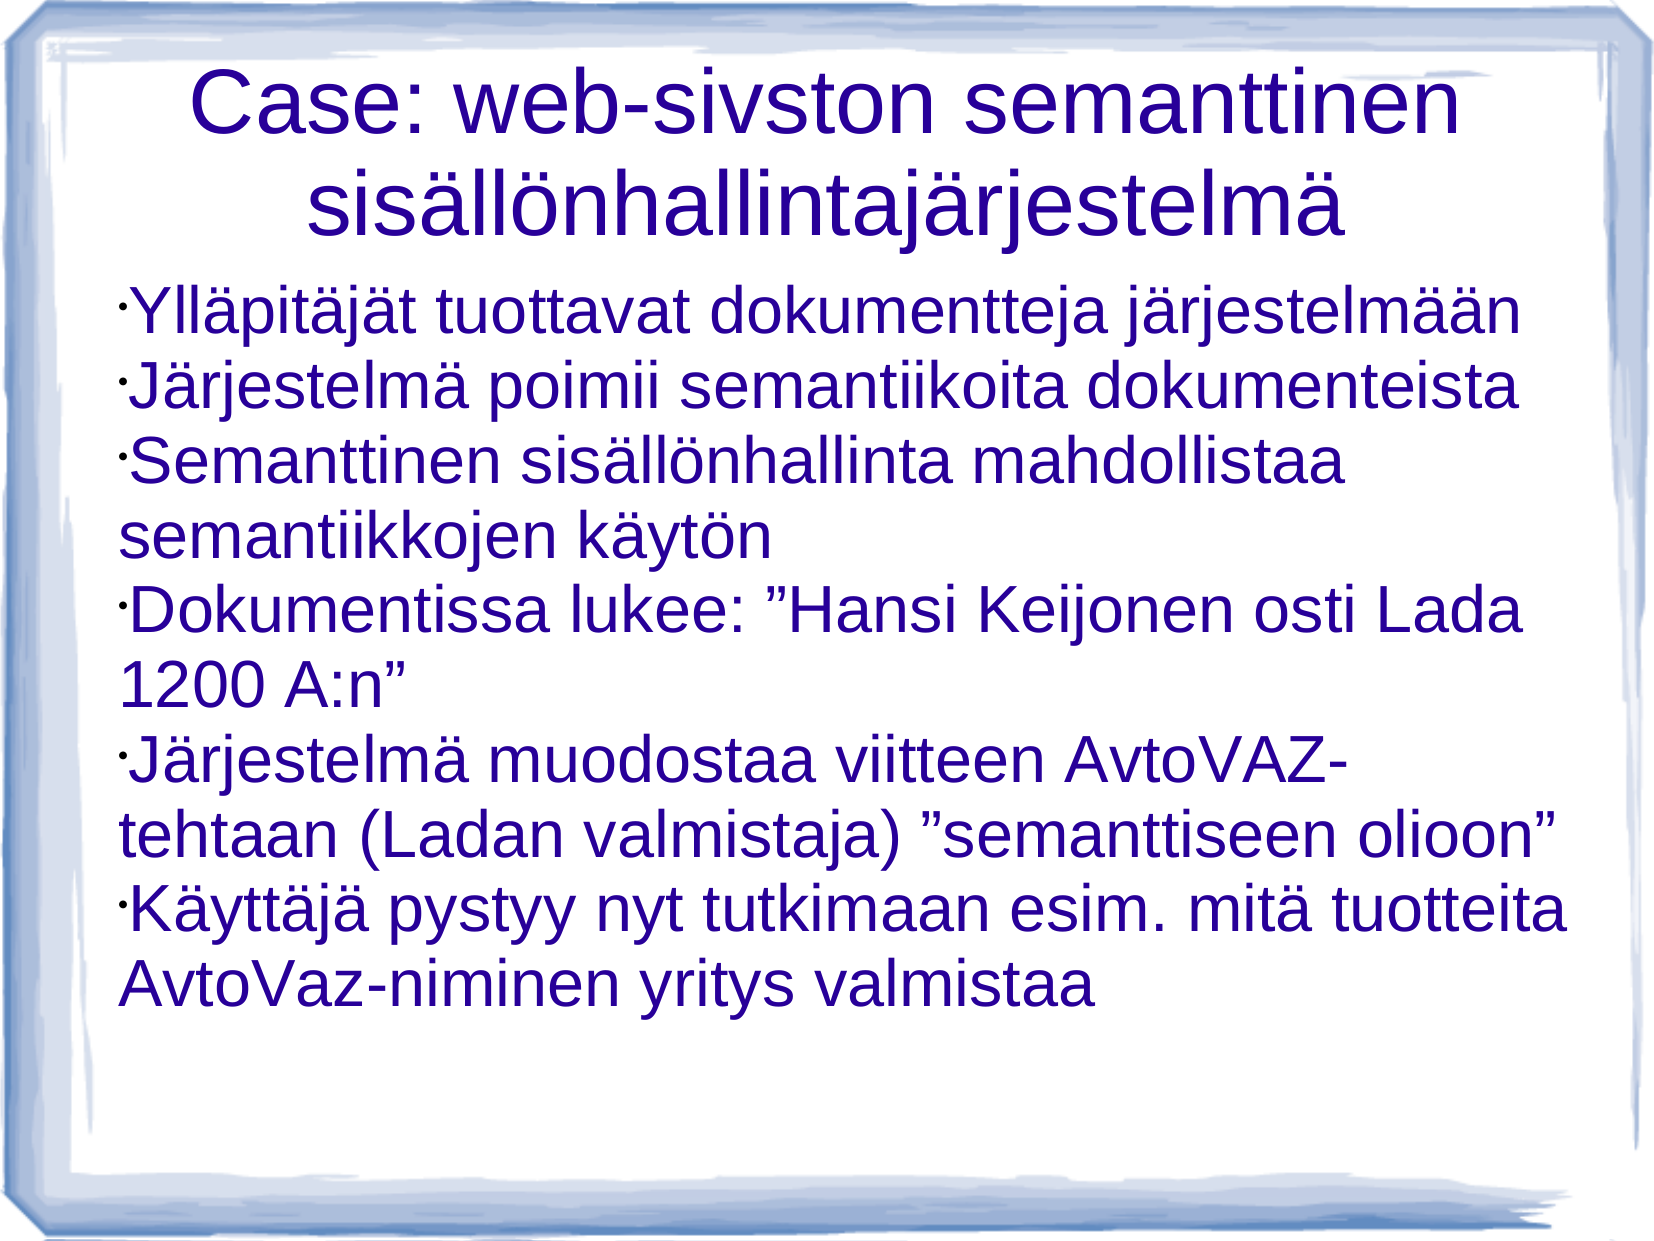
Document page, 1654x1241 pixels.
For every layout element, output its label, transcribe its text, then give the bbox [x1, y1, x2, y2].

subtitle Ylläpitäjät tuottavat dokumentteja järjestelmään Järjestelmä poimii semantiikoita dokumenteista Semanttinen sisällönhallinta mahdollistaa semantiikkojen käytön Dokumentissa lukee: ”Hansi Keijonen osti Lada 1200 A:n” Järjestelmä muodostaa viitteen AvtoVAZ-tehtaan (Ladan valmistaja) ”semanttiseen olioon” Käyttäjä pystyy nyt tutkimaan esim. mitä tuotteita AvtoVaz-niminen yritys valmistaa [118, 198, 1571, 1171]
title Case: web-sivston semanttinen sisällönhallintajärjestelmä [82, 49, 1571, 257]
picture [0, 0, 1654, 1241]
